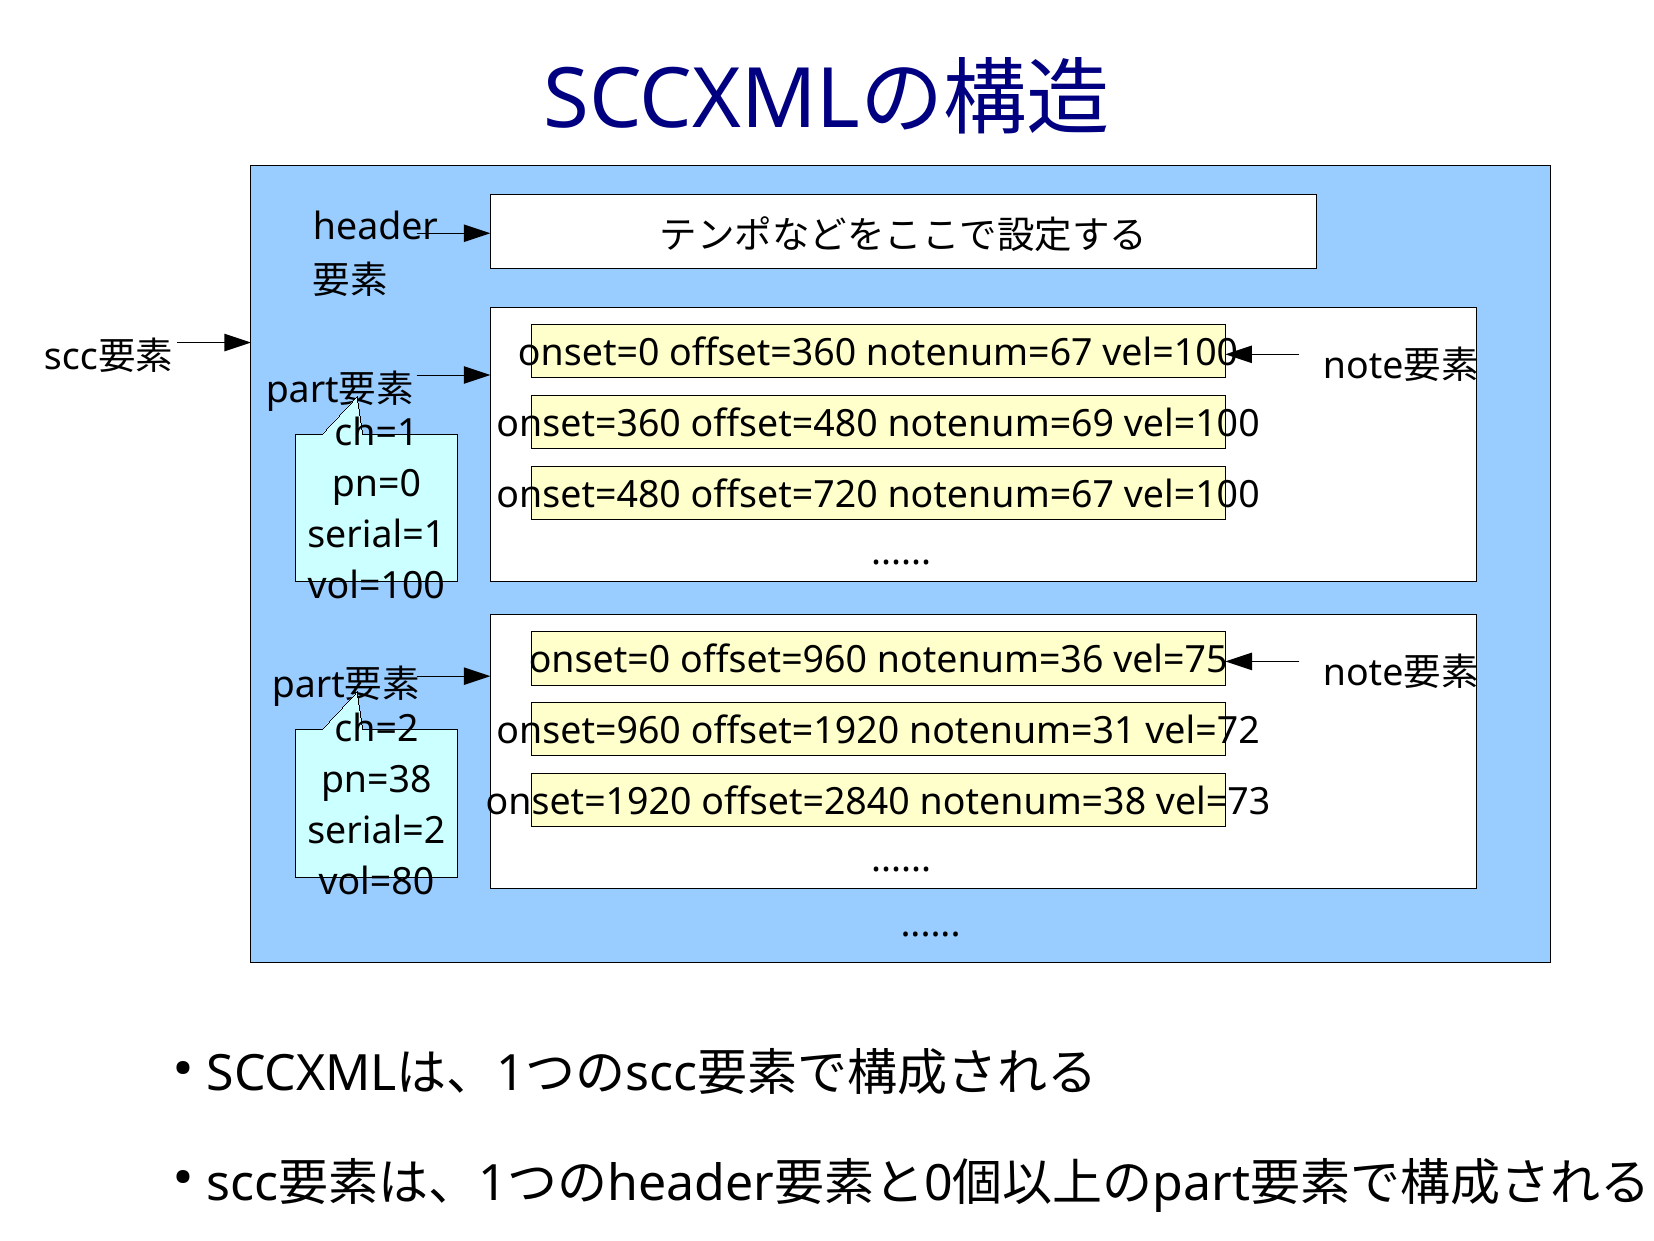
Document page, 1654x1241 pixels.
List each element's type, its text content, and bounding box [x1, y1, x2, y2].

text_box onset=0 offset=360 notenum=67 vel=100 [531, 324, 1226, 378]
text_box SCCXMLは、1つのscc要素で構成される scc要素は、1つのheader要素と0個以上のpart要素で構成される part要素は、0個以上のnote要素で構成される （他にもあるが） [159, 989, 1565, 1205]
text_box header 要素 [298, 191, 434, 282]
text_box onset=1920 offset=2840 notenum=38 vel=73 [531, 773, 1226, 827]
text_box テンポなどをここで設定する [490, 194, 1317, 269]
text_box ...... [856, 823, 932, 877]
text_box ...... [885, 888, 961, 942]
text_box onset=480 offset=720 notenum=67 vel=100 [531, 466, 1226, 520]
title SCCXMLの構造 [82, 49, 1571, 133]
text_box onset=960 offset=1920 notenum=31 vel=72 [531, 702, 1226, 756]
text_box scc要素 [29, 318, 189, 372]
text_box ch=1 pn=0 serial=1 vol=100 [295, 396, 458, 582]
text_box part要素 [257, 646, 425, 700]
text_box note要素 [1308, 634, 1483, 688]
text_box ch=2 pn=38 serial=2 vol=80 [295, 691, 458, 878]
text_box note要素 [1308, 327, 1483, 381]
text_box part要素 [251, 351, 419, 404]
text_box [250, 165, 1551, 963]
text_box onset=0 offset=960 notenum=36 vel=75 [531, 631, 1226, 686]
text_box onset=360 offset=480 notenum=69 vel=100 [531, 395, 1226, 449]
text_box ...... [856, 516, 931, 570]
